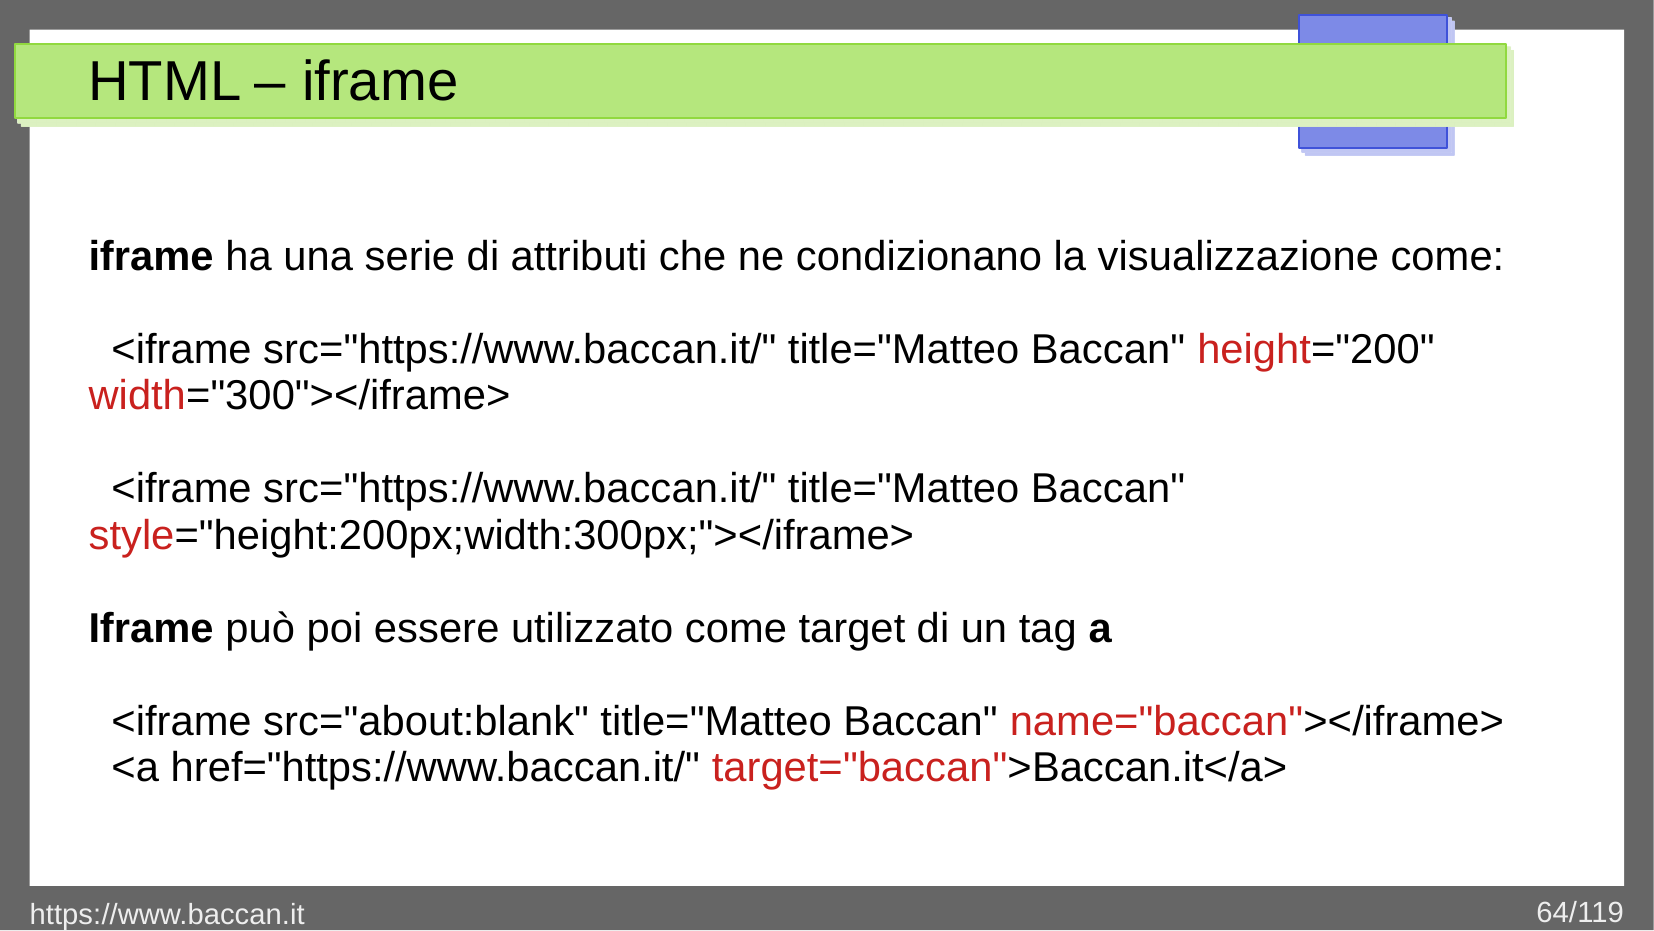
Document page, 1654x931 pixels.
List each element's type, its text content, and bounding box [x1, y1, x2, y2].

text_box iframe ha una serie di attributi che ne condizionano la visualizzazione come: <iframe src="https://www.baccan.it/" title="Matteo Baccan" height="200" width="300"></iframe> <iframe src="https://www.baccan.it/" title="Matteo Baccan" style="height:200px;width:300px;"></iframe> Iframe può poi essere utilizzato come target di un tag a <iframe src="about:blank" title="Matteo Baccan" name="baccan"></iframe> <a href="https://www.baccan.it/" target="baccan">Baccan.it</a> [88, 147, 1565, 876]
title HTML – iframe [88, 44, 1506, 119]
